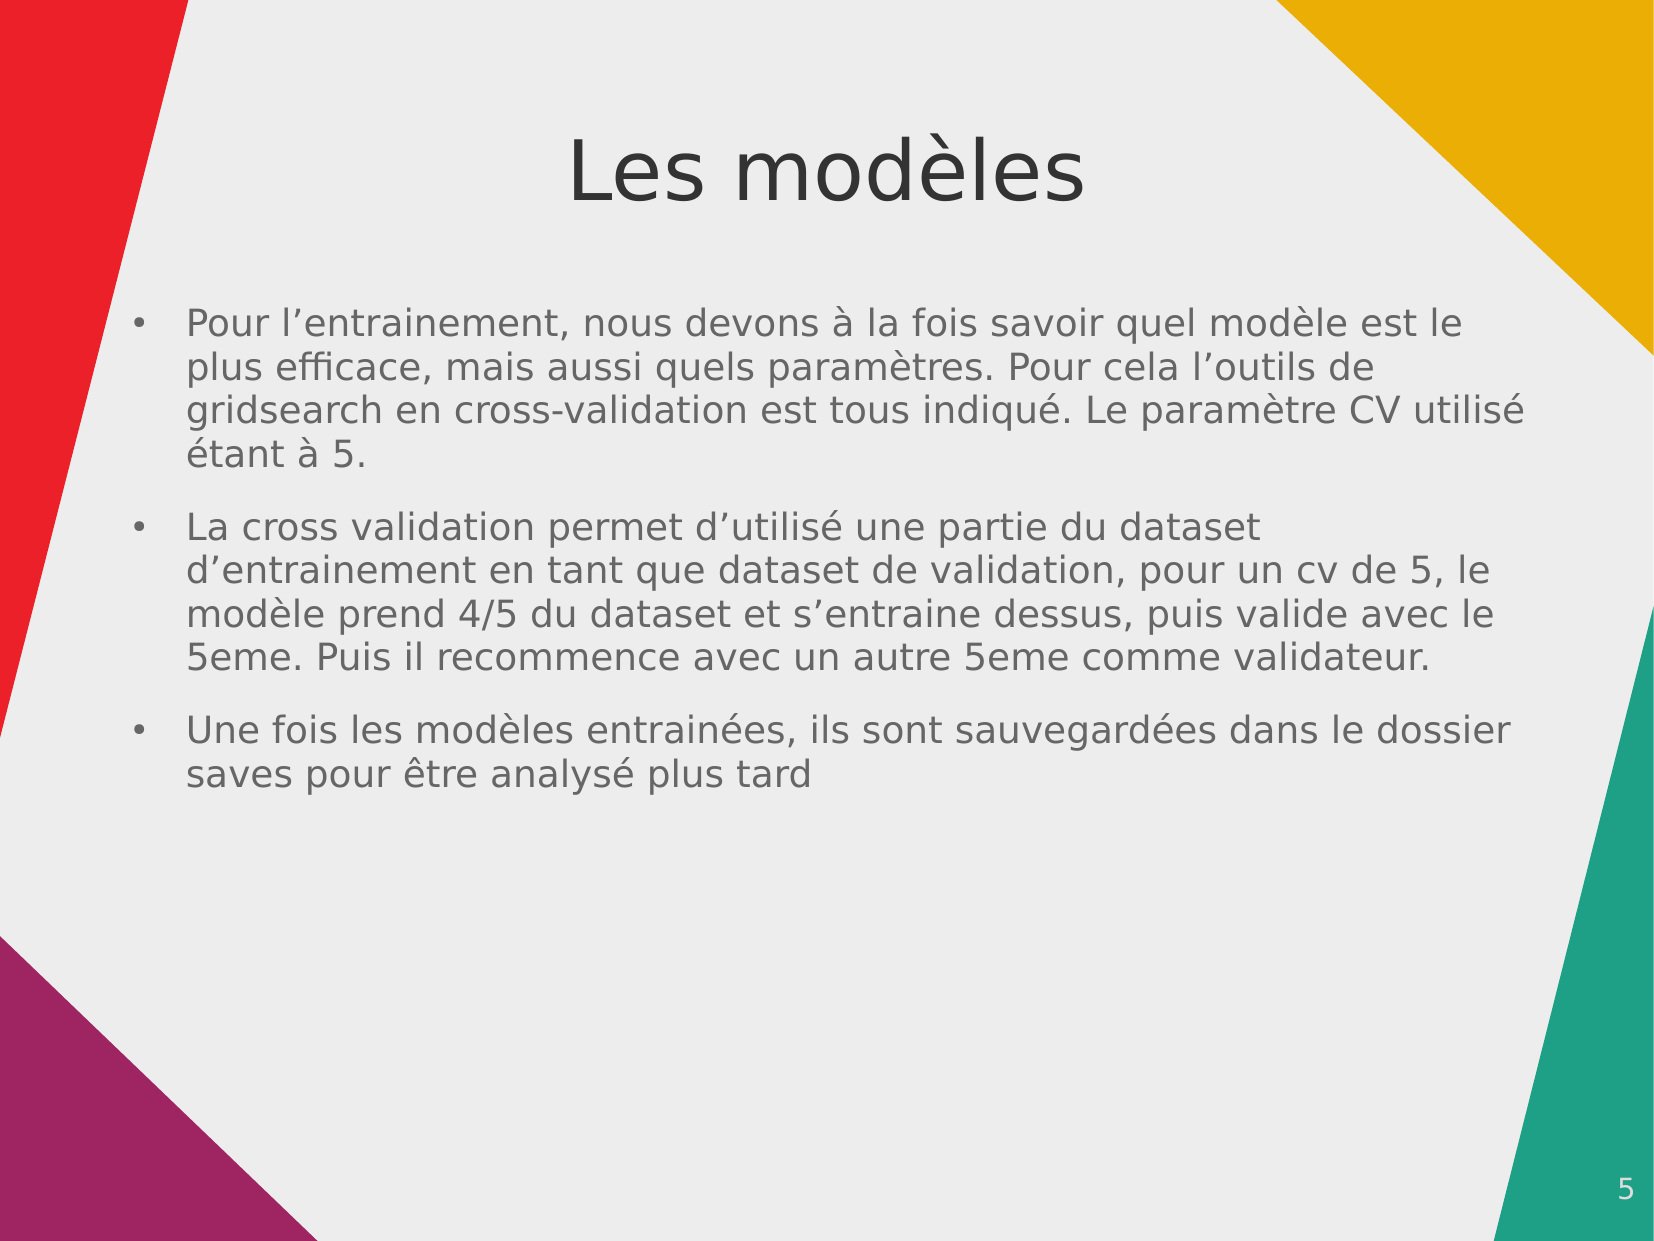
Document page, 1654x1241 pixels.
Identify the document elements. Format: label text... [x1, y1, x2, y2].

title Les modèles [114, 73, 1539, 271]
list Pour l’entrainement, nous devons à la fois savoir quel modèle est le plus efficace, mais aussi quels paramètres. Pour cela l’outils de gridsearch en cross-validation est tous indiqué. Le paramètre CV utilisé étant à 5. La cross validation permet d’utilisé une partie du dataset d’entrainement en tant que dataset de validation, pour un cv de 5, le modèle prend 4/5 du dataset et s’entraine dessus, puis valide avec le 5eme. Puis il recommence avec un autre 5eme comme validateur. Une fois les modèles entrainées, ils sont sauvegardées dans le dossier saves pour être analysé plus tard [114, 302, 1539, 1033]
